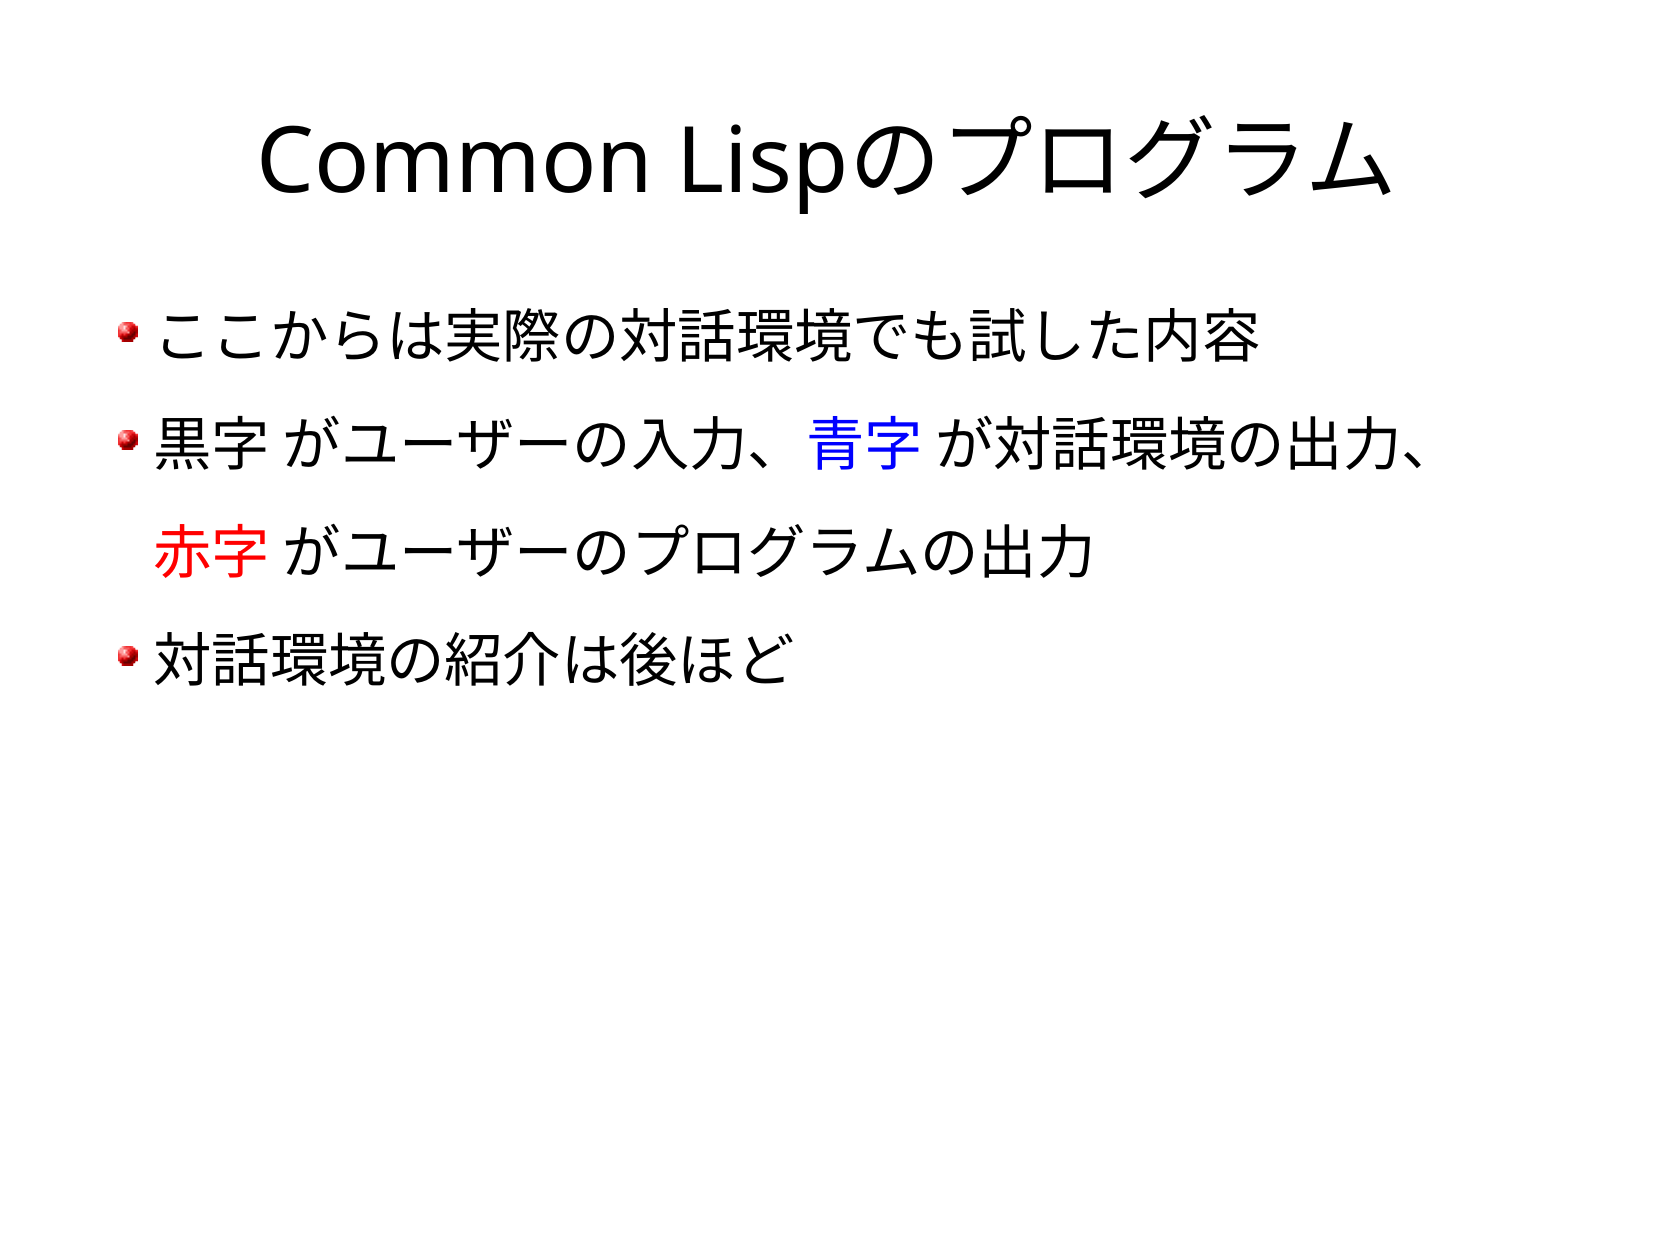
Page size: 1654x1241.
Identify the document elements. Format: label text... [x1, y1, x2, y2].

list ここからは実際の対話環境でも試した内容 黒字 がユーザーの入力、青字 が対話環境の出力、 赤字 がユーザーのプログラムの出力 対話環境の紹介は後ほど [82, 290, 1571, 1109]
title Common Lispのプログラム [82, 56, 1571, 250]
